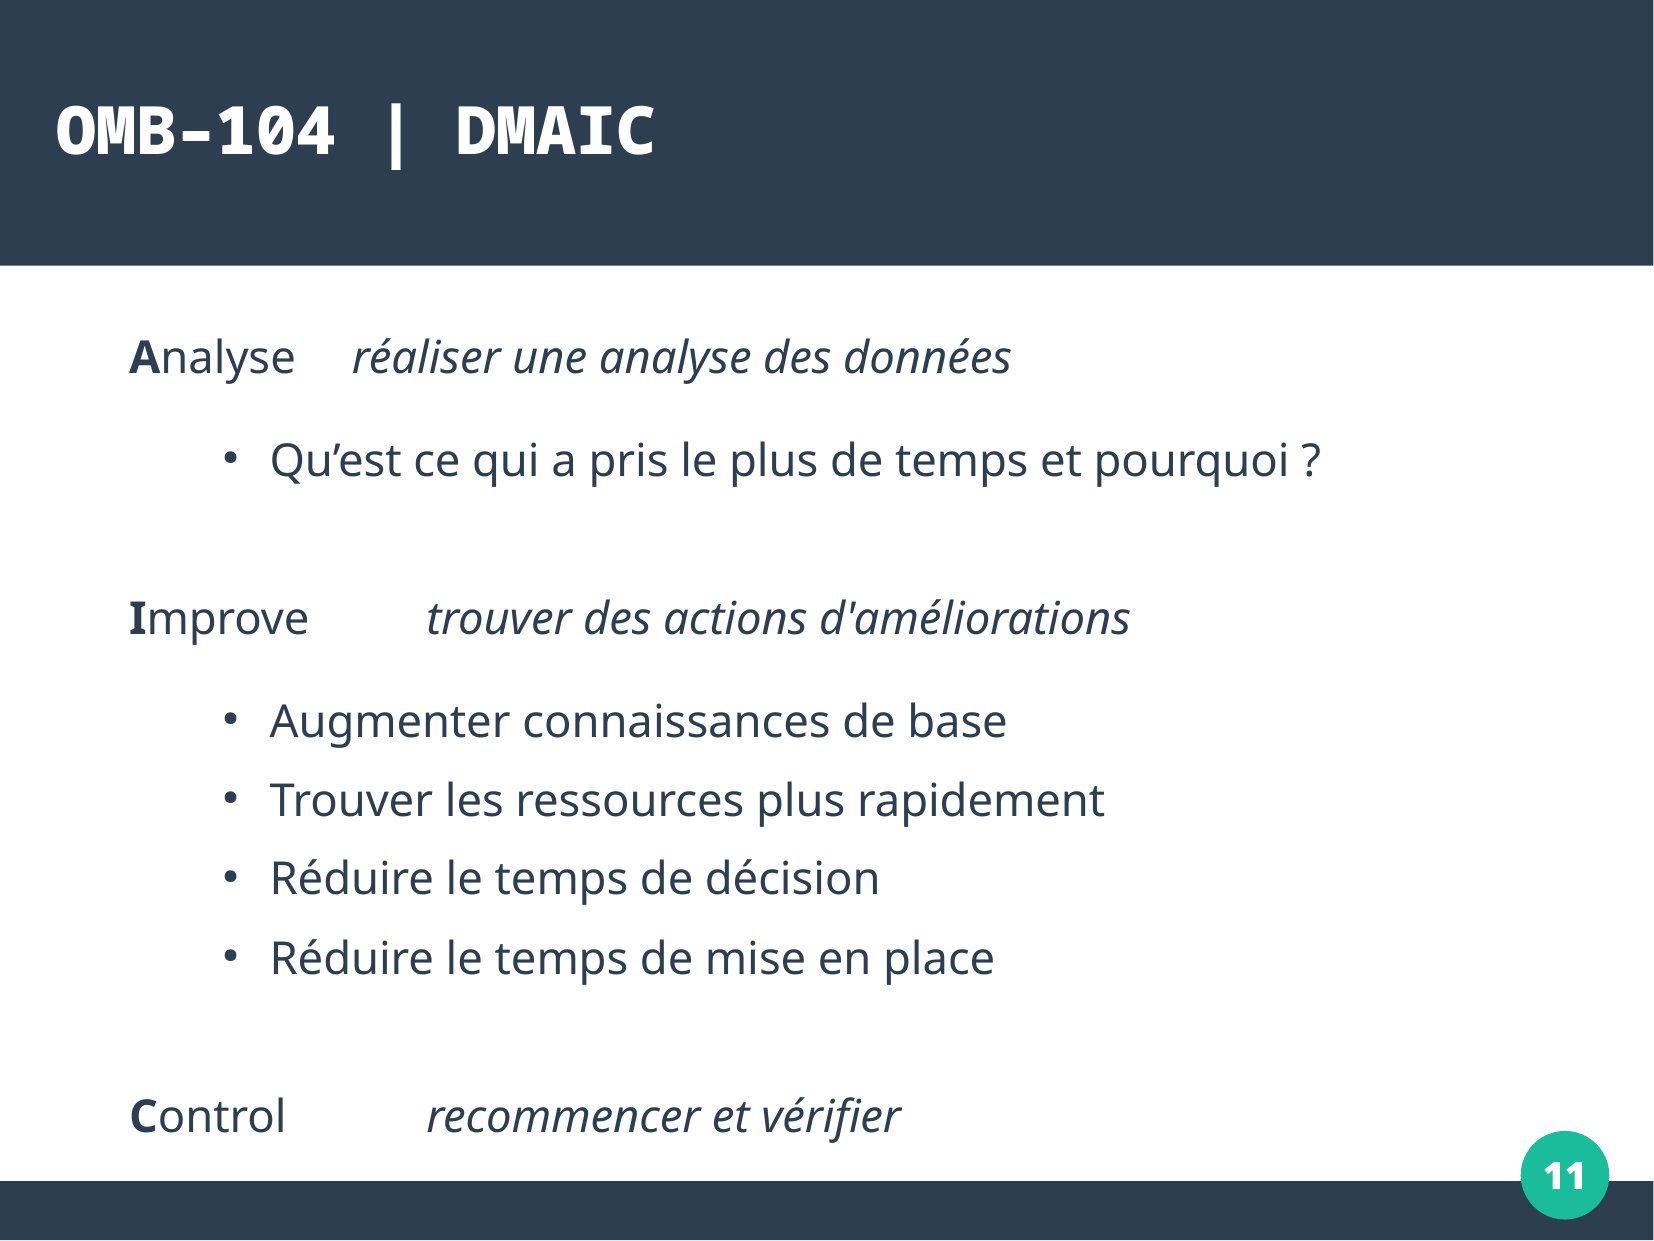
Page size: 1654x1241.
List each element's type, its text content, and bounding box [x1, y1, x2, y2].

title OMB–104 | DMAIC [56, 49, 1592, 207]
list Analyse réaliser une analyse des données Qu’est ce qui a pris le plus de temps et pourquoi ? Improve trouver des actions d'améliorations Augmenter connaissances de base Trouver les ressources plus rapidement Réduire le temps de décision Réduire le temps de mise en place Control recommencer et vérifier [59, 324, 1595, 1152]
